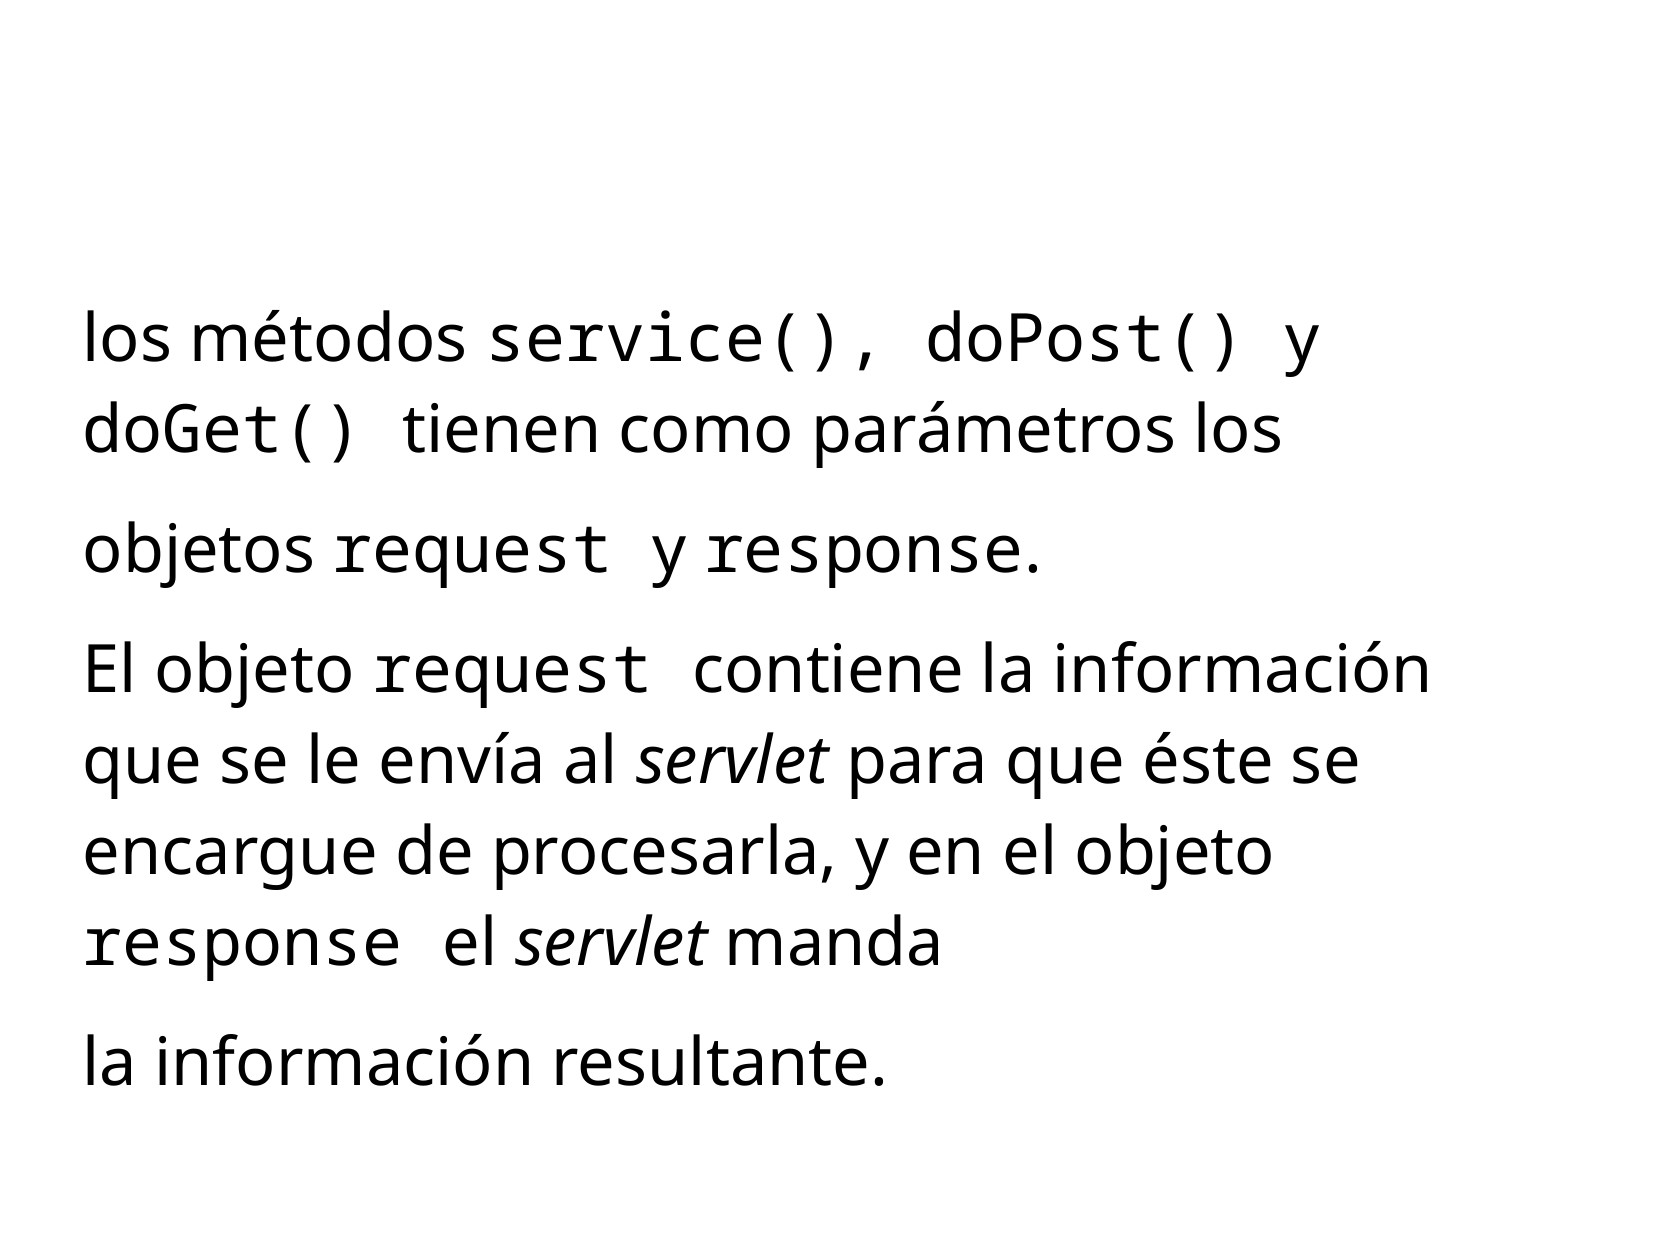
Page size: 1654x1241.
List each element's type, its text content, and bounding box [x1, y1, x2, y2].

list los métodos service(), doPost() y doGet() tienen como parámetros los objetos request y response. El objeto request contiene la información que se le envía al servlet para que éste se encargue de procesarla, y en el objeto response el servlet manda la información resultante. [82, 290, 1571, 1109]
